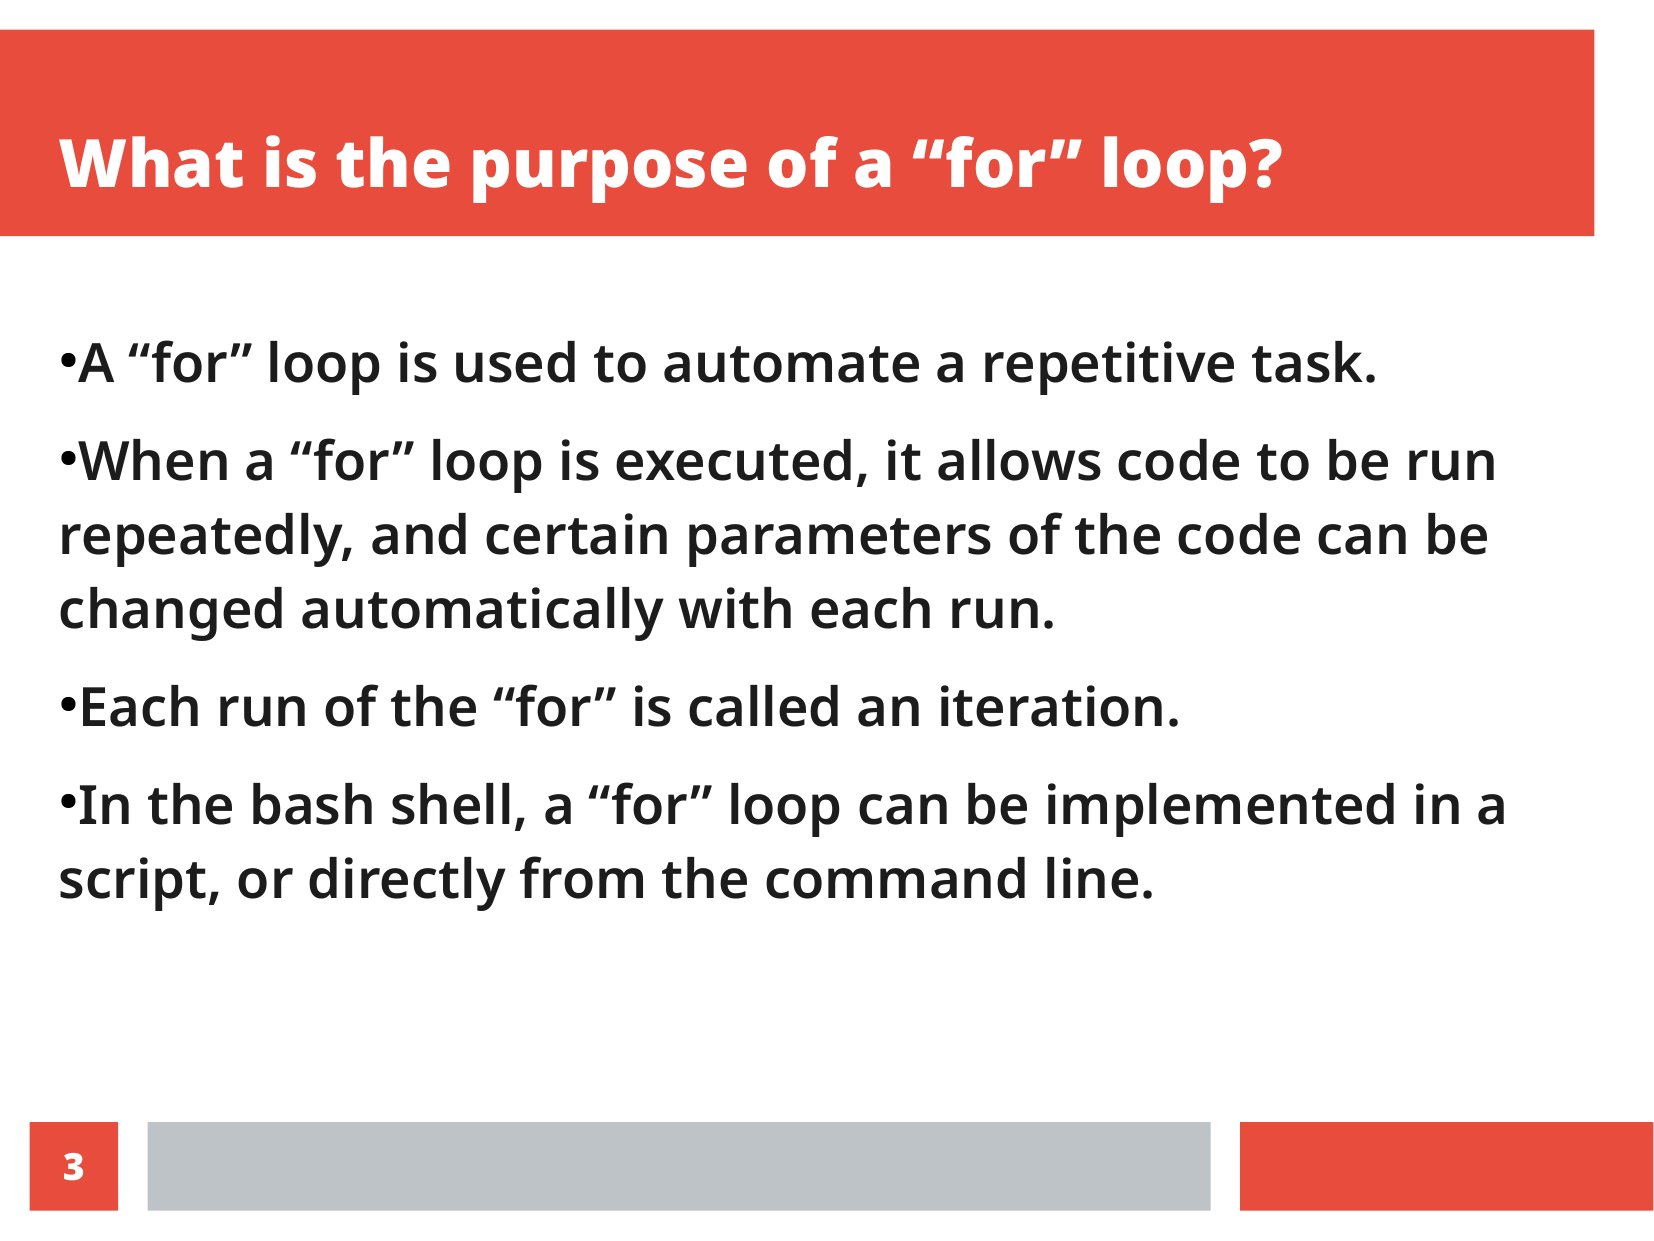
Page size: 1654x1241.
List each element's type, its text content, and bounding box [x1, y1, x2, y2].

title What is the purpose of a “for” loop? [59, 59, 1595, 207]
list A “for” loop is used to automate a repetitive task. When a “for” loop is executed, it allows code to be run repeatedly, and certain parameters of the code can be changed automatically with each run. Each run of the “for” is called an iteration. In the bash shell, a “for” loop can be implemented in a script, or directly from the command line. [59, 324, 1565, 1093]
